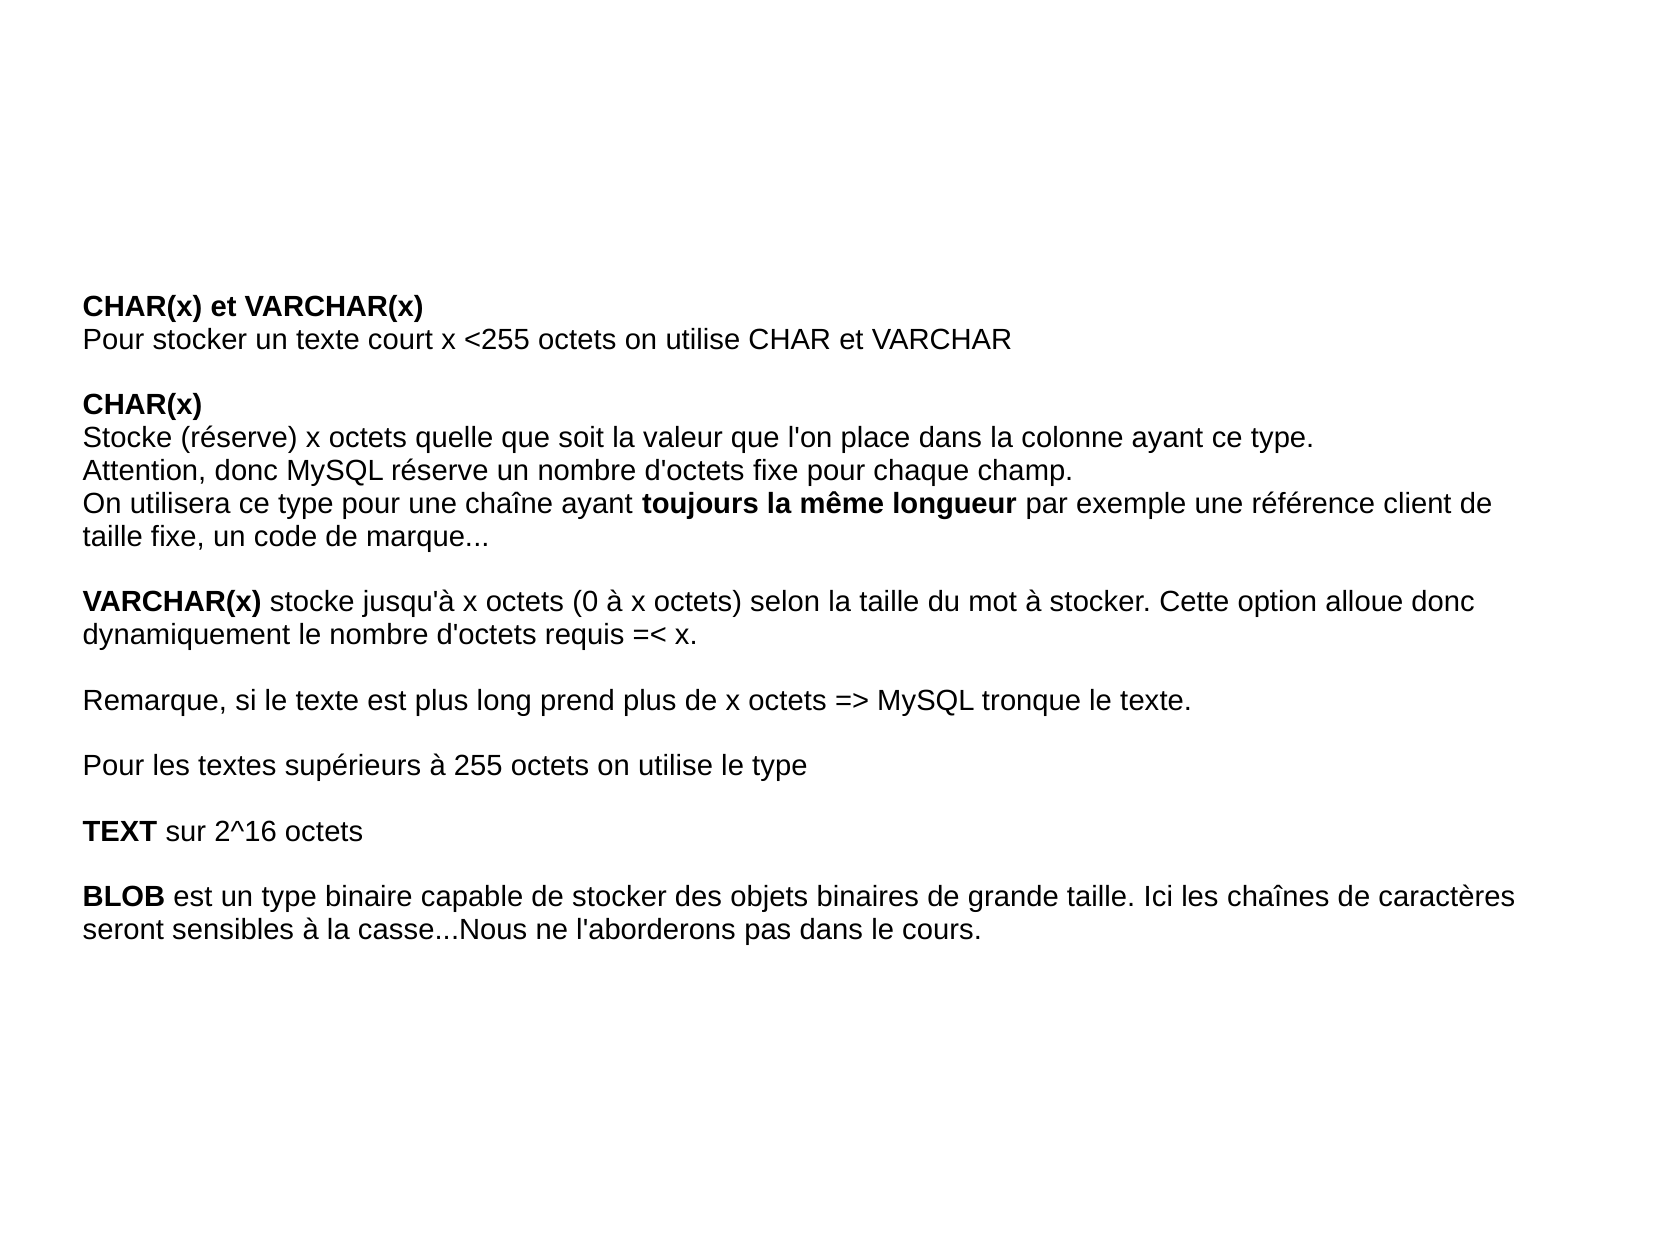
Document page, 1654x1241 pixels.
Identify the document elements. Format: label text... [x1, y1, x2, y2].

subtitle CHAR(x) et VARCHAR(x) Pour stocker un texte court x <255 octets on utilise CHAR et VARCHAR CHAR(x) Stocke (réserve) x octets quelle que soit la valeur que l'on place dans la colonne ayant ce type. Attention, donc MySQL réserve un nombre d'octets fixe pour chaque champ. On utilisera ce type pour une chaîne ayant toujours la même longueur par exemple une référence client de taille fixe, un code de marque... VARCHAR(x) stocke jusqu'à x octets (0 à x octets) selon la taille du mot à stocker. Cette option alloue donc dynamiquement le nombre d'octets requis =< x. Remarque, si le texte est plus long prend plus de x octets => MySQL tronque le texte. Pour les textes supérieurs à 255 octets on utilise le type TEXT sur 2^16 octets BLOB est un type binaire capable de stocker des objets binaires de grande taille. Ici les chaînes de caractères seront sensibles à la casse...Nous ne l'aborderons pas dans le cours. [82, 255, 1538, 1045]
